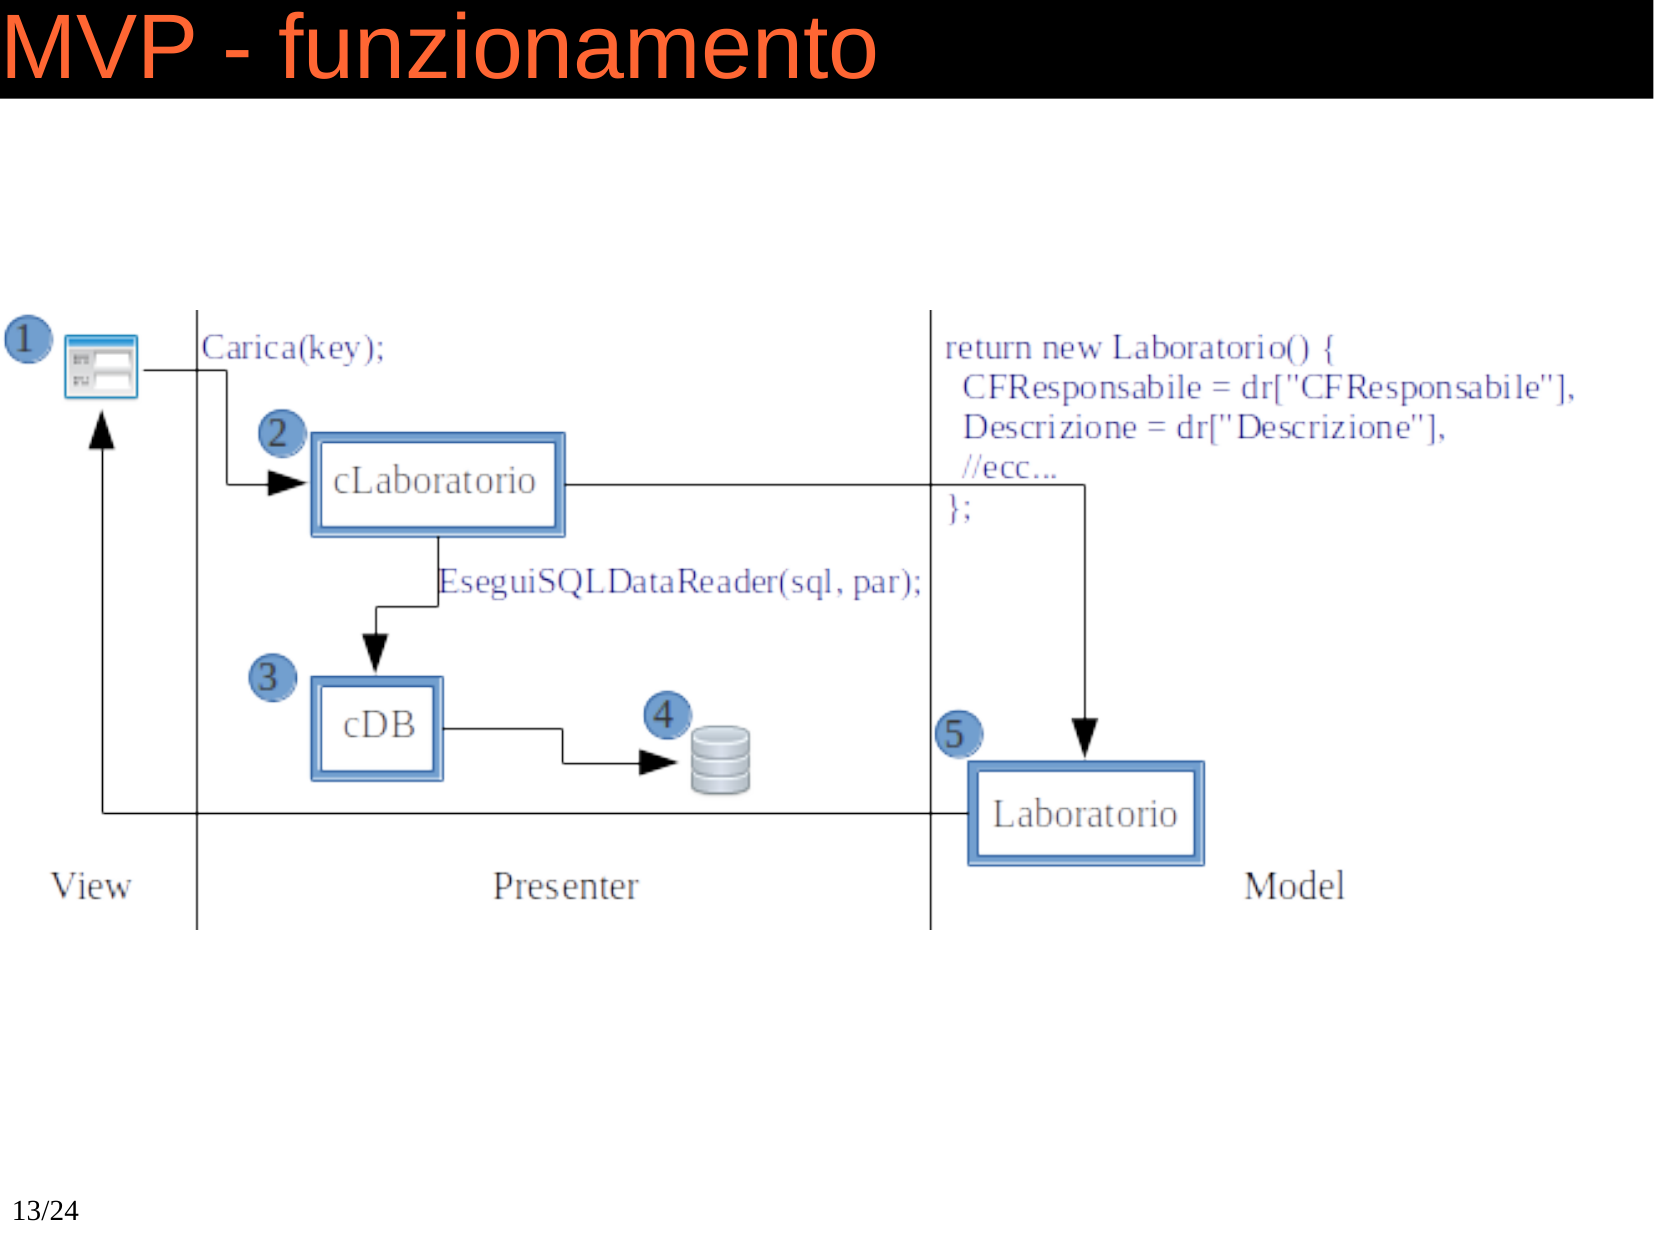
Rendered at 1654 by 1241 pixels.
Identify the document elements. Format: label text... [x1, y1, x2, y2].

picture [0, 310, 1654, 930]
title MVP - funzionamento [0, 0, 1654, 99]
